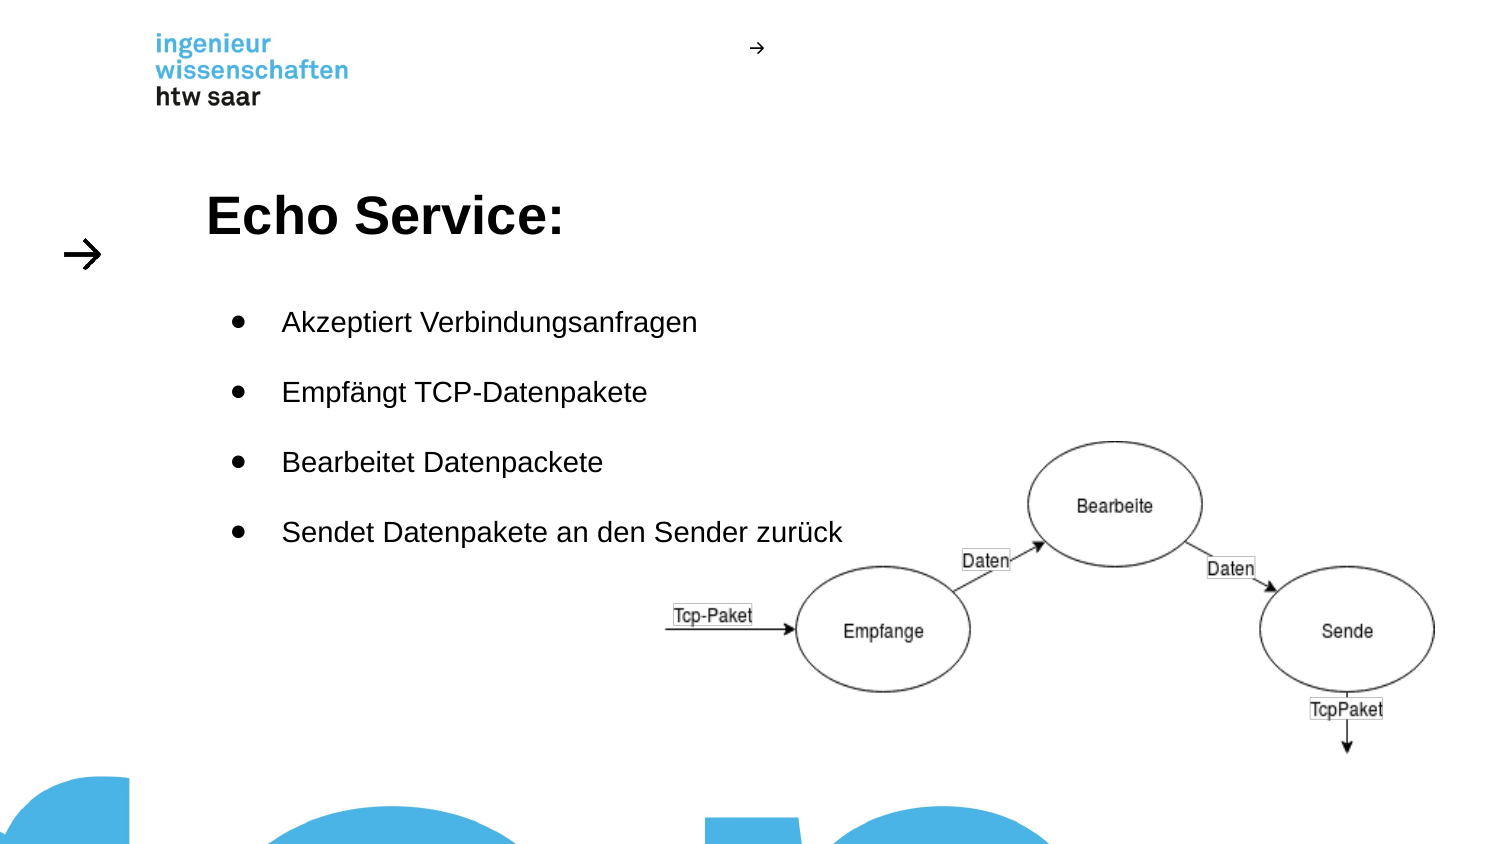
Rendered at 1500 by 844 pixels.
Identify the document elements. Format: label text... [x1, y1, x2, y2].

title Echo Service: [200, 174, 1271, 290]
list Akzeptiert Verbindungsanfragen Empfängt TCP-Datenpakete Bearbeitet Datenpackete Sendet Datenpakete an den Sender zurück [200, 297, 1271, 741]
picture [0, 0, 1435, 844]
